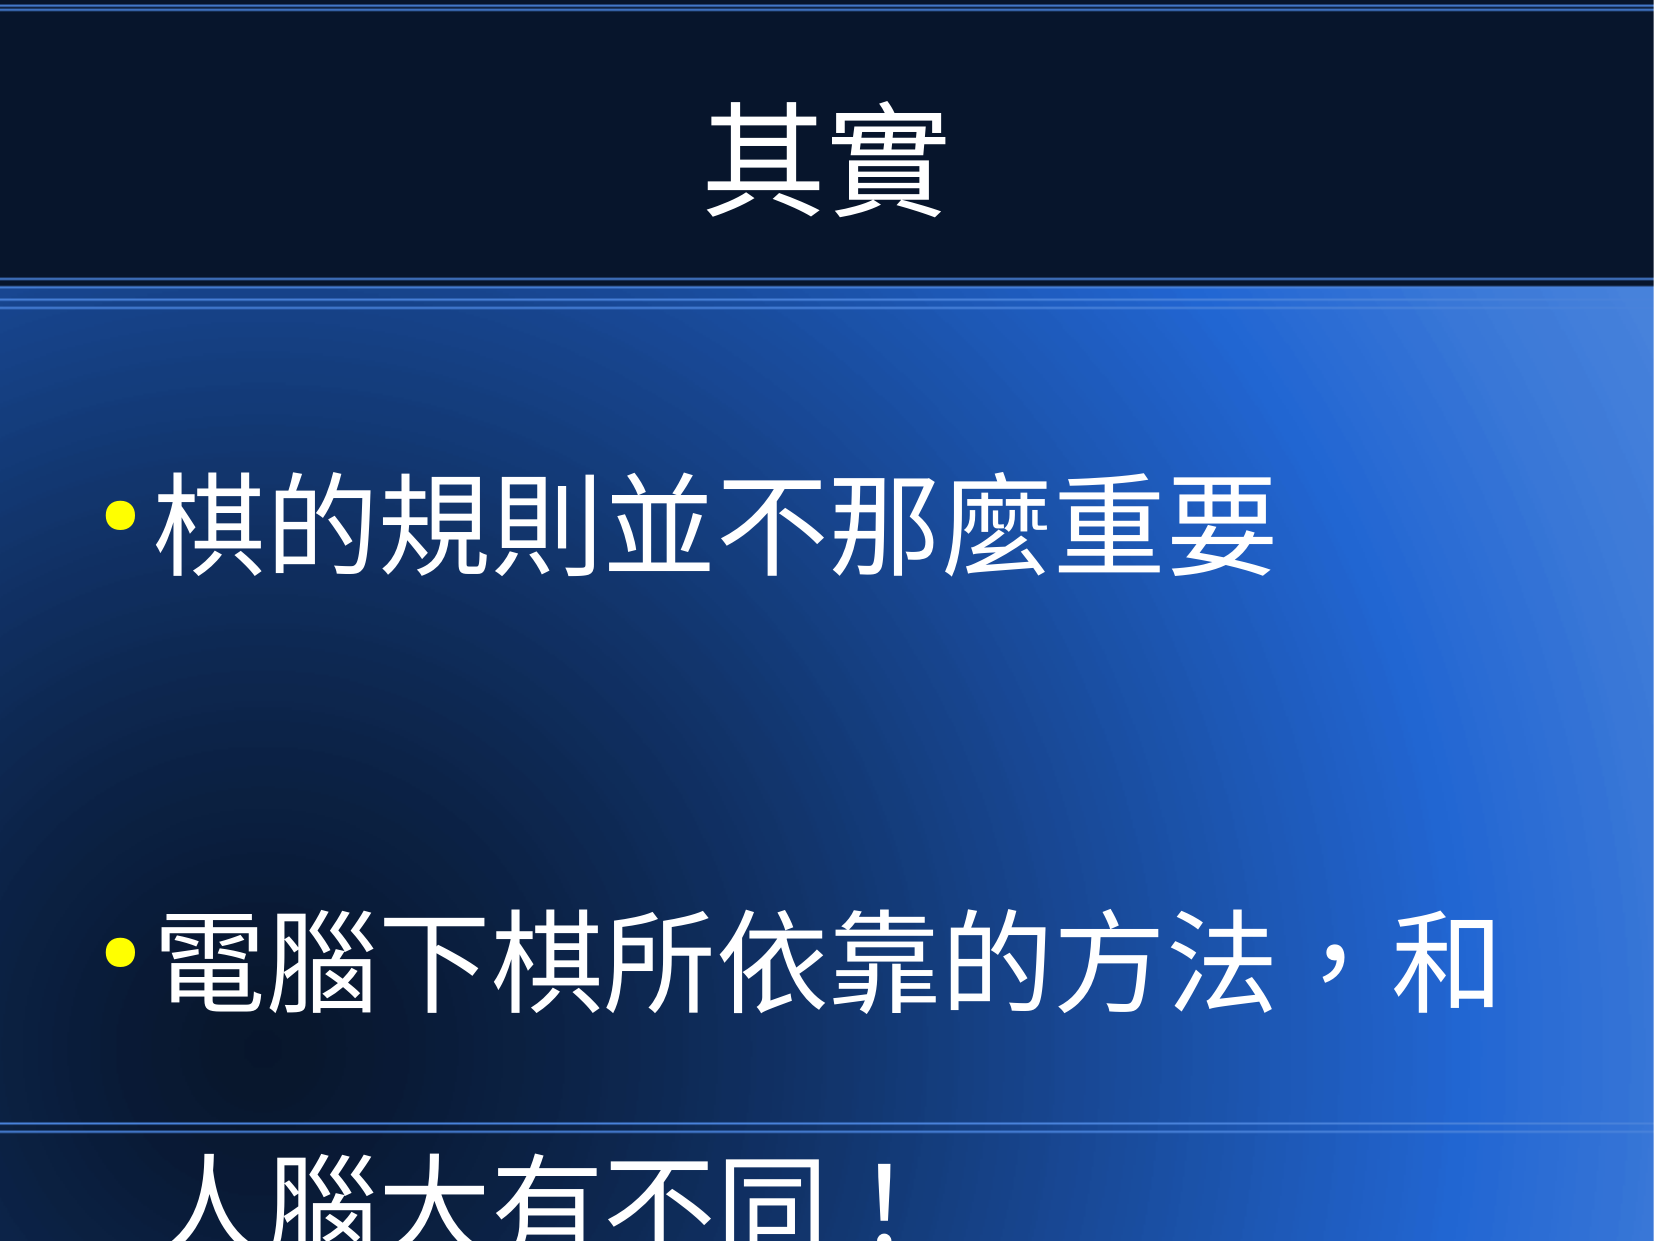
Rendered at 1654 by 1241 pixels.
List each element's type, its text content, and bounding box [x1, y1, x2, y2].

picture [0, 0, 1654, 1241]
title 其實 [82, 49, 1571, 257]
list 棋的規則並不那麼重要 電腦下棋所依靠的方法，和人腦大有不同！ [82, 355, 1571, 1241]
